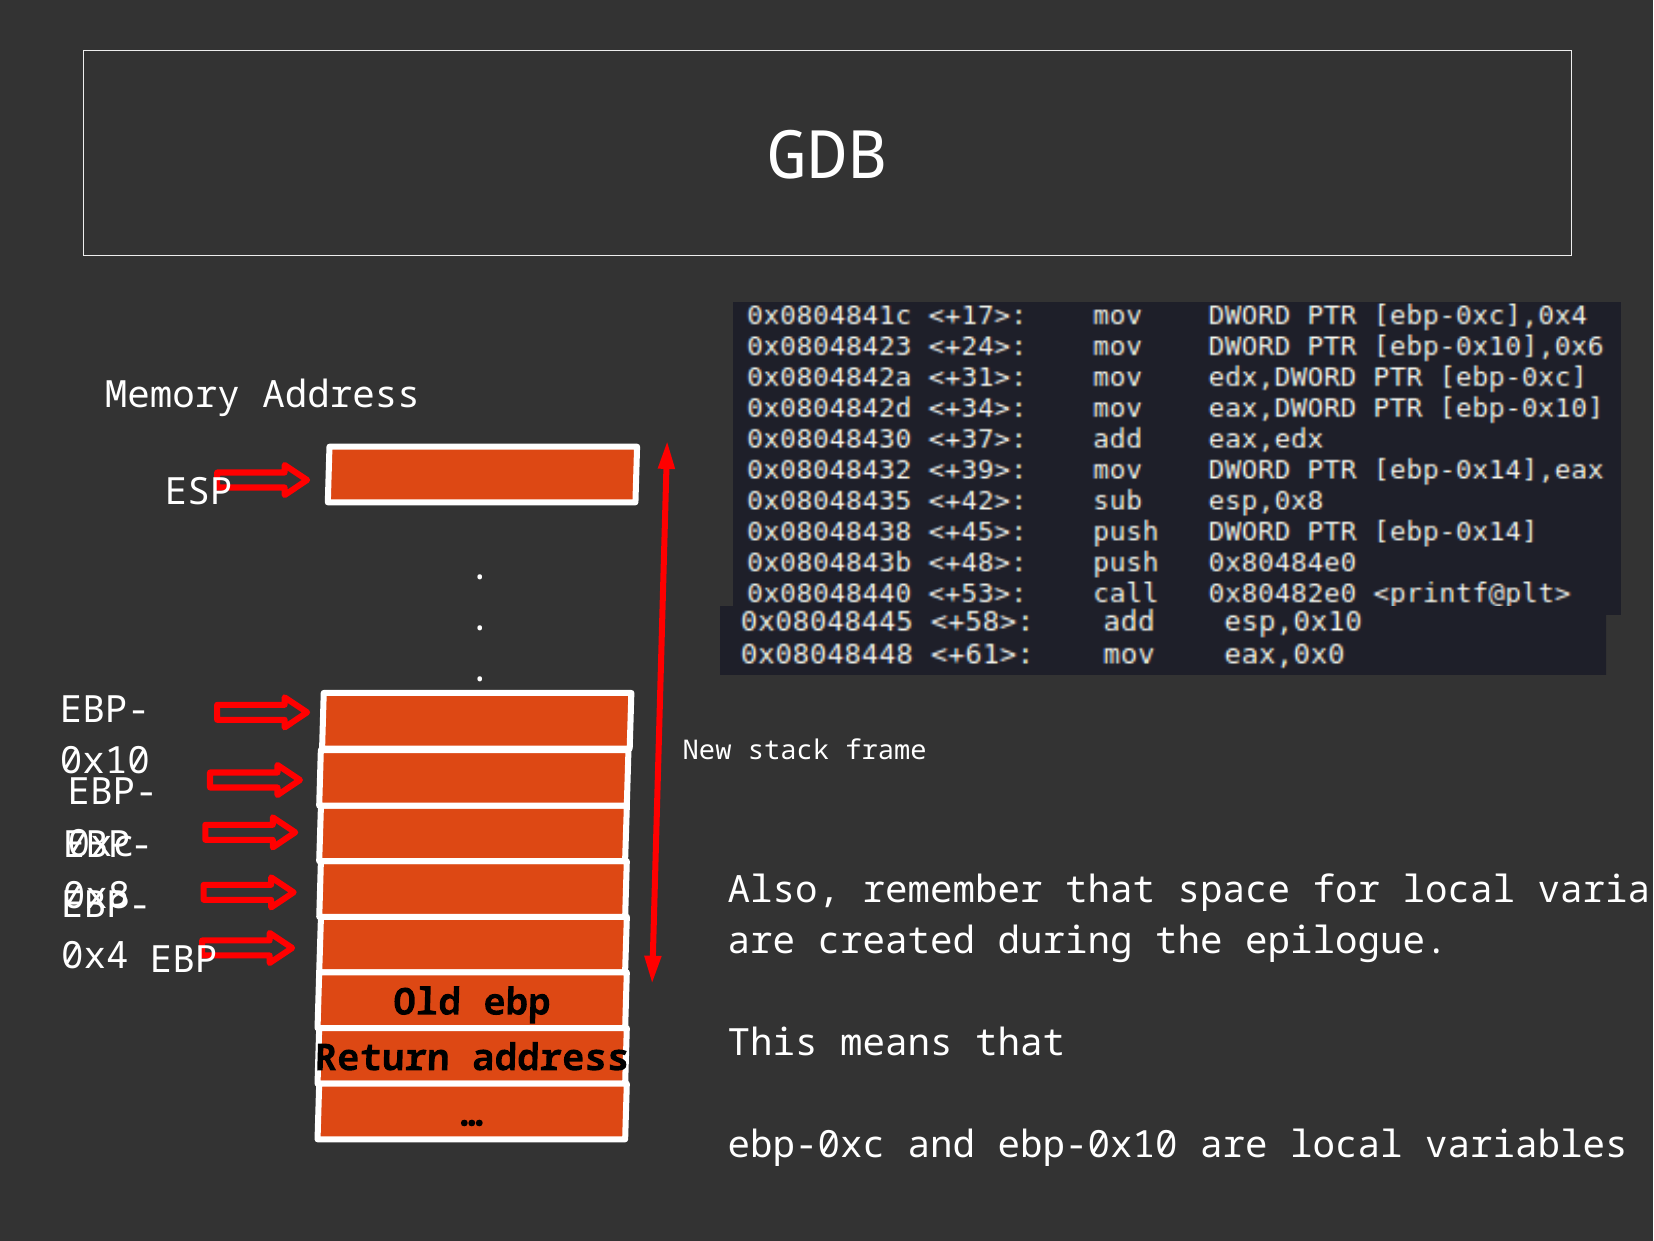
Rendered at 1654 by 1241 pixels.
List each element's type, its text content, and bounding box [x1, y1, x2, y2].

text_box EBP-0x8 [48, 810, 210, 863]
text_box New stack frame [667, 723, 901, 766]
text_box ESP [60, 457, 221, 511]
text_box Old ebp [317, 972, 627, 1029]
text_box [319, 750, 629, 972]
text_box Return address [317, 1028, 627, 1084]
text_box GDB [83, 50, 1572, 256]
text_box EBP-0x4 [46, 870, 208, 923]
text_box Memory Address [90, 360, 383, 413]
text_box . . . [453, 532, 503, 660]
picture [720, 302, 1621, 676]
text_box … [317, 1083, 627, 1140]
text_box EBP-0x10 [45, 675, 236, 766]
text_box [322, 692, 632, 749]
text_box [327, 446, 638, 503]
text_box EBP [45, 925, 206, 978]
text_box EBP-0xc [52, 766, 214, 811]
text_box Also, remember that space for local variables are created during the epilogue. This means that ebp-0xc and ebp-0x10 are local variables [712, 855, 1606, 1096]
